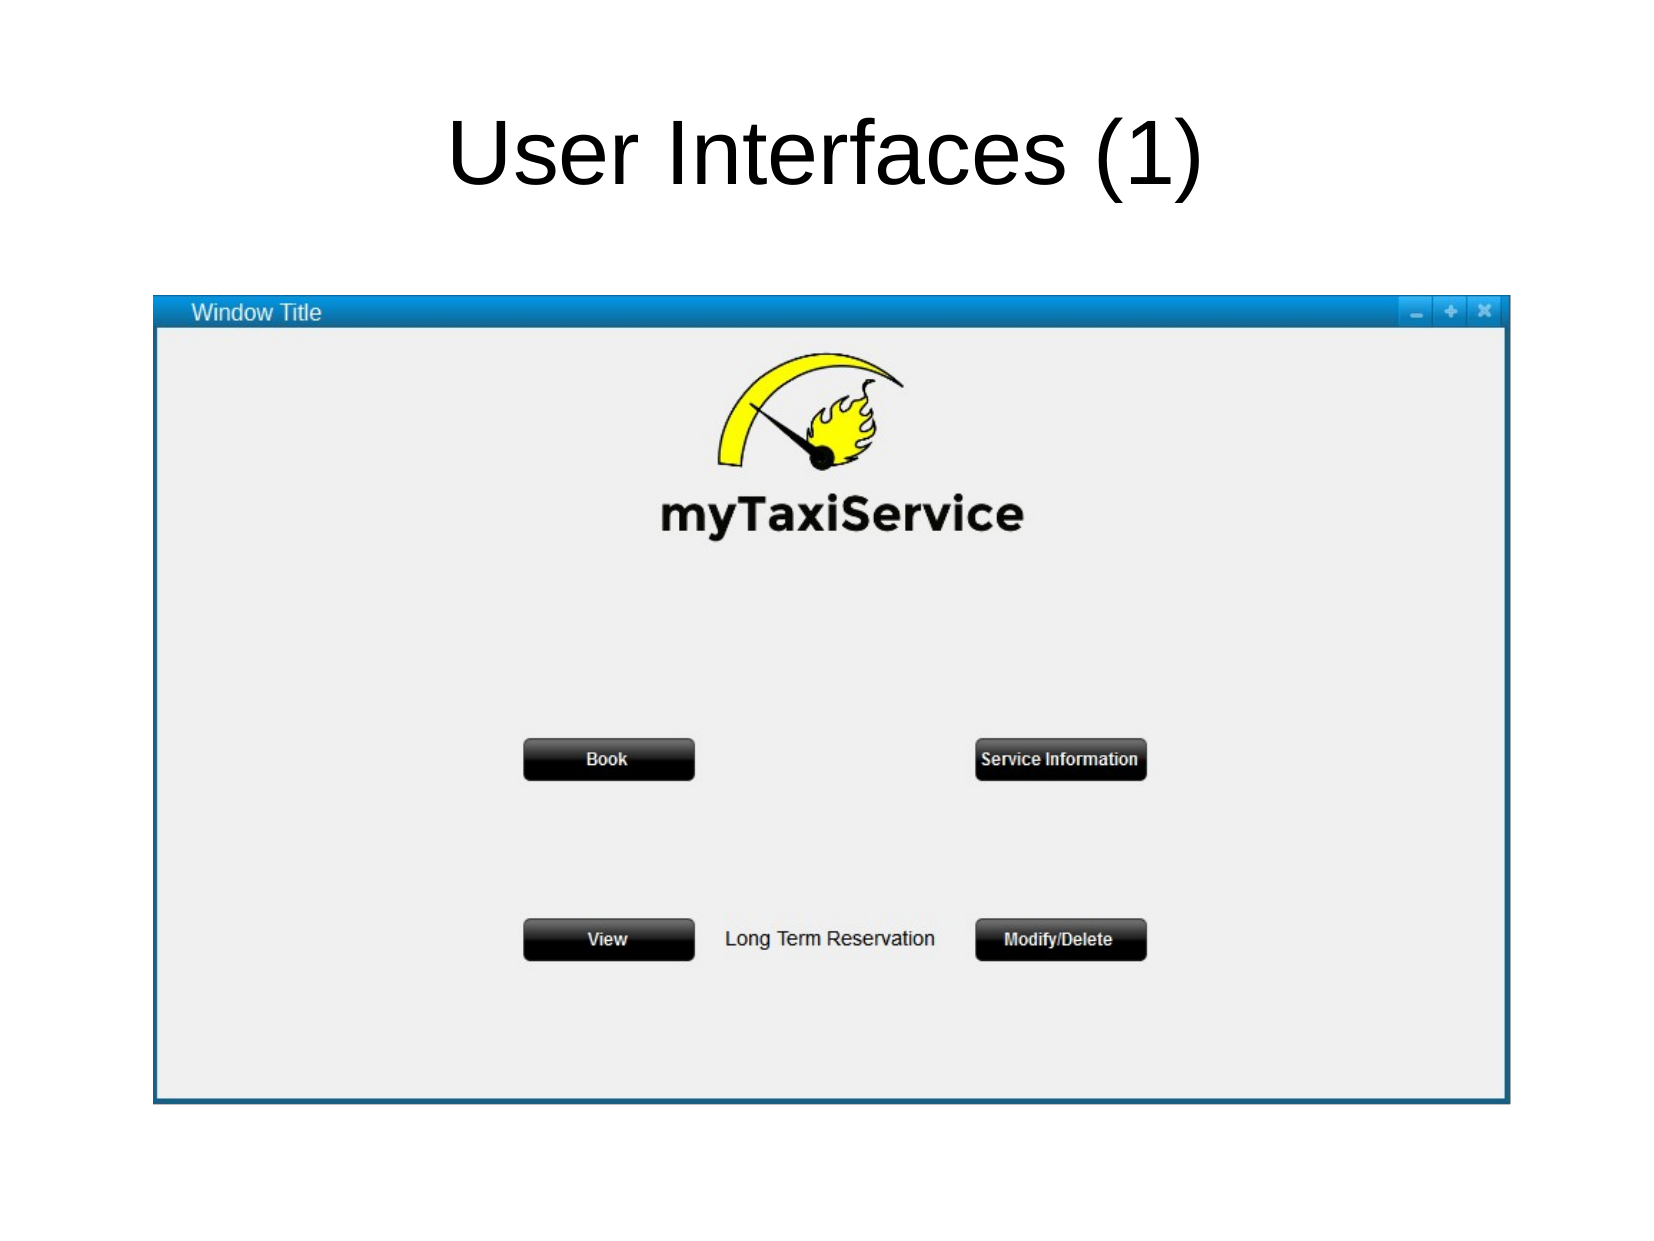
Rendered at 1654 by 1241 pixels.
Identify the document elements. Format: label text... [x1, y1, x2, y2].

picture [334, 295, 1507, 320]
picture [153, 295, 1512, 1124]
picture [251, 295, 265, 300]
title User Interfaces (1) [82, 49, 1571, 257]
